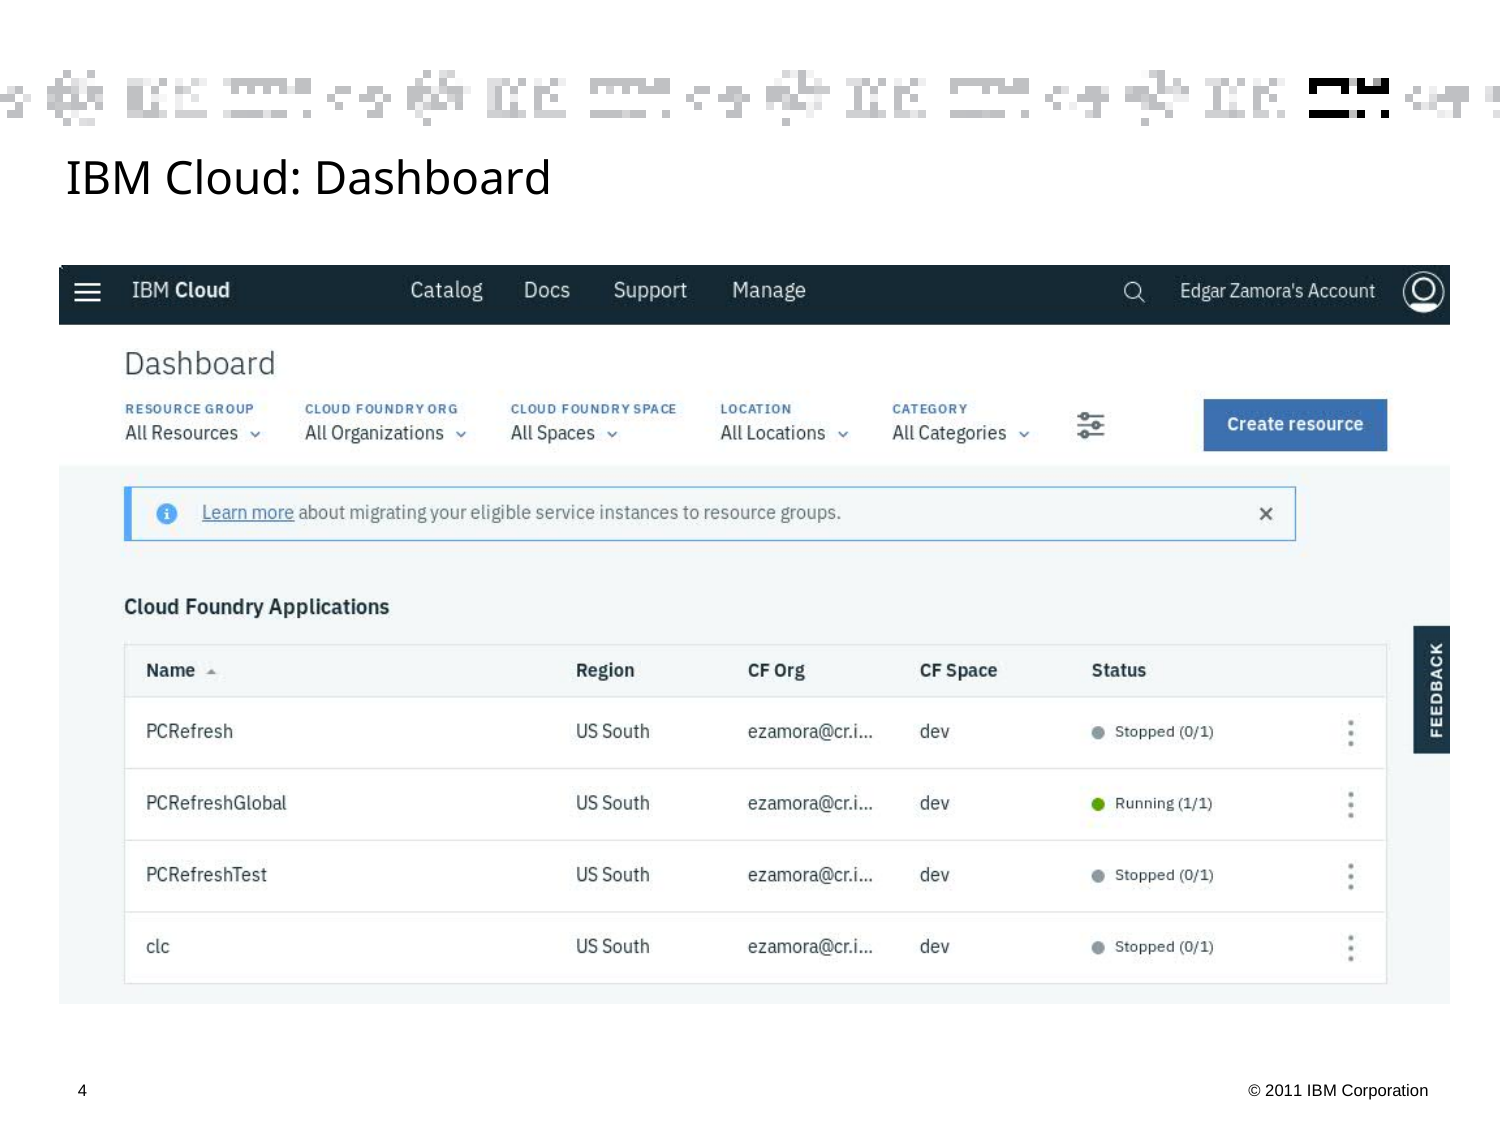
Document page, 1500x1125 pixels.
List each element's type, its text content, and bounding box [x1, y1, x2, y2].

title IBM Cloud: Dashboard [51, 147, 1477, 253]
picture [0, 0, 1500, 1125]
